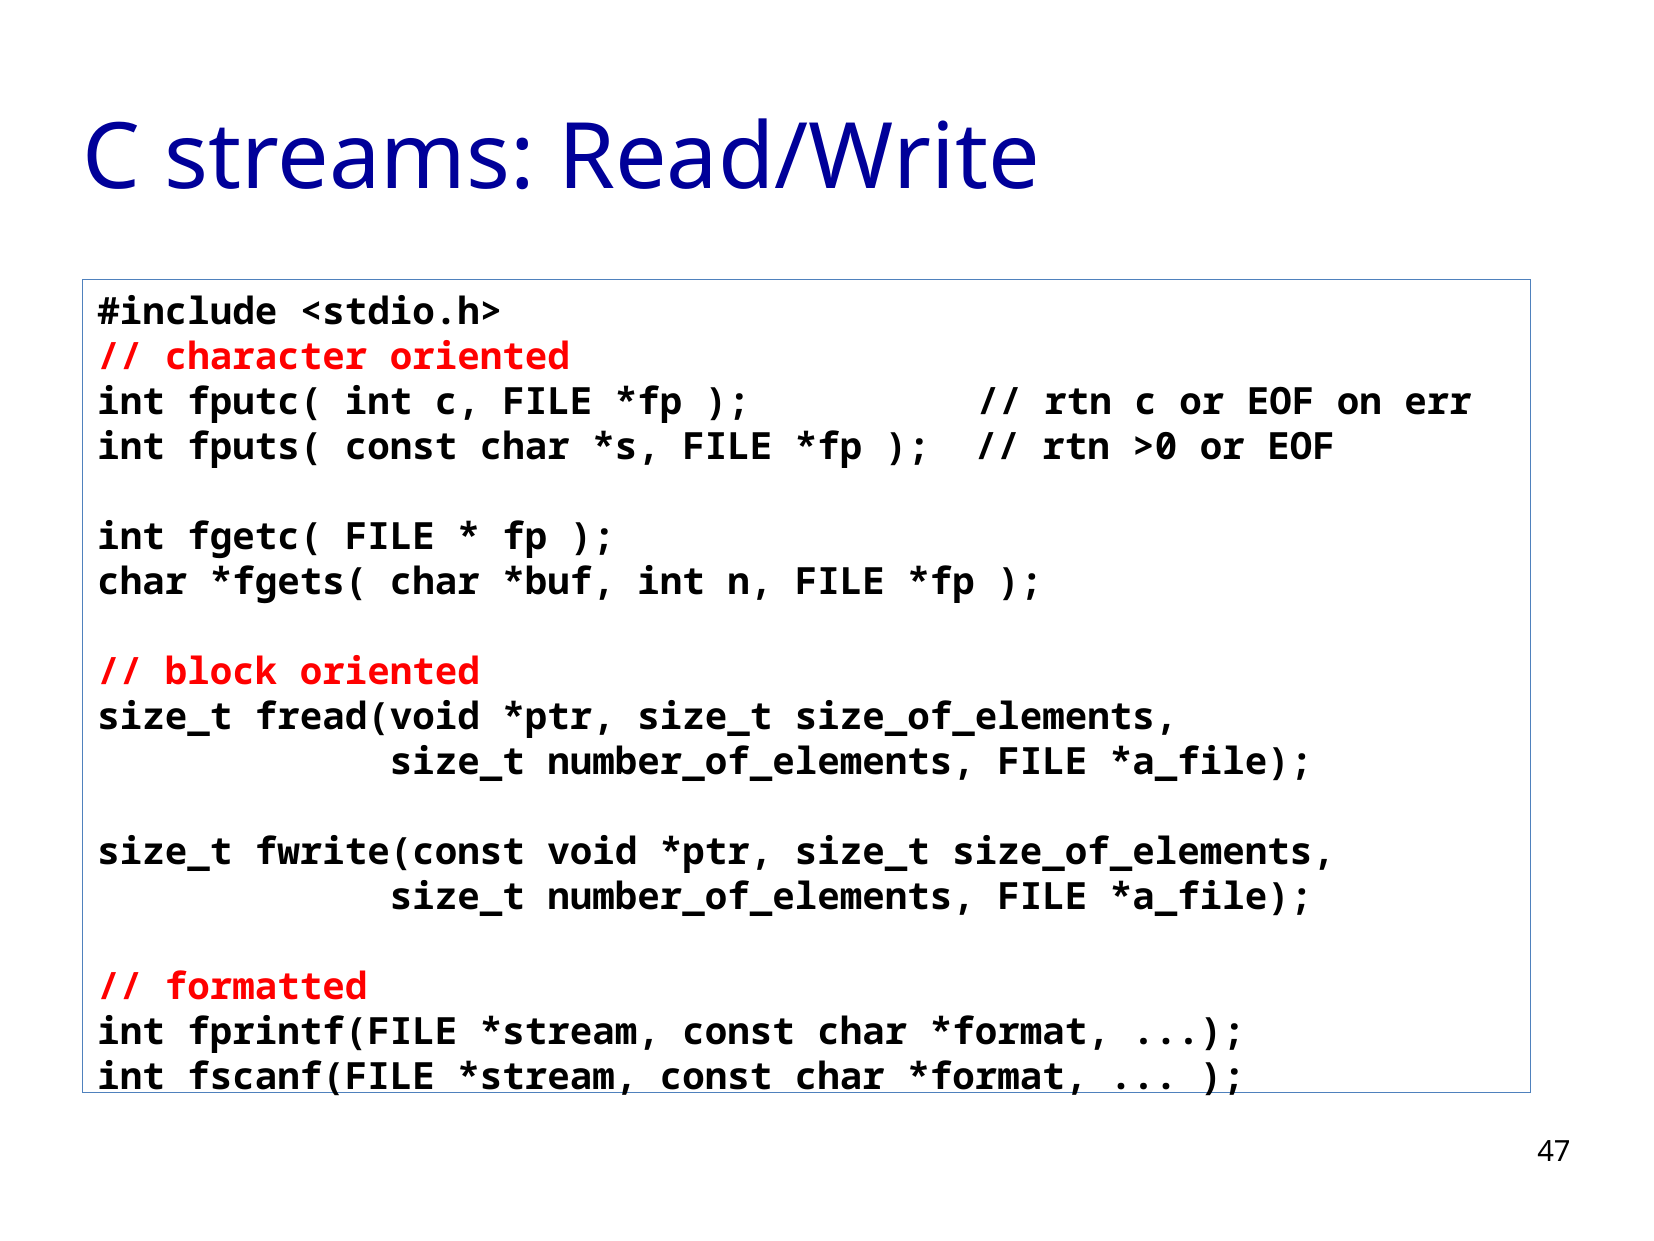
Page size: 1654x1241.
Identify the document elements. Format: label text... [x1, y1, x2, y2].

text_box #include <stdio.h> // character oriented int fputc( int c, FILE *fp ); // rtn c or EOF on err int fputs( const char *s, FILE *fp ); // rtn >0 or EOF int fgetc( FILE * fp ); char *fgets( char *buf, int n, FILE *fp ); // block oriented size_t fread(void *ptr, size_t size_of_elements, size_t number_of_elements, FILE *a_file); size_t fwrite(const void *ptr, size_t size_of_elements, size_t number_of_elements, FILE *a_file); // formatted int fprintf(FILE *stream, const char *format, ...); int fscanf(FILE *stream, const char *format, ... ); [82, 279, 1531, 1093]
title C streams: Read/Write [82, 49, 1571, 257]
